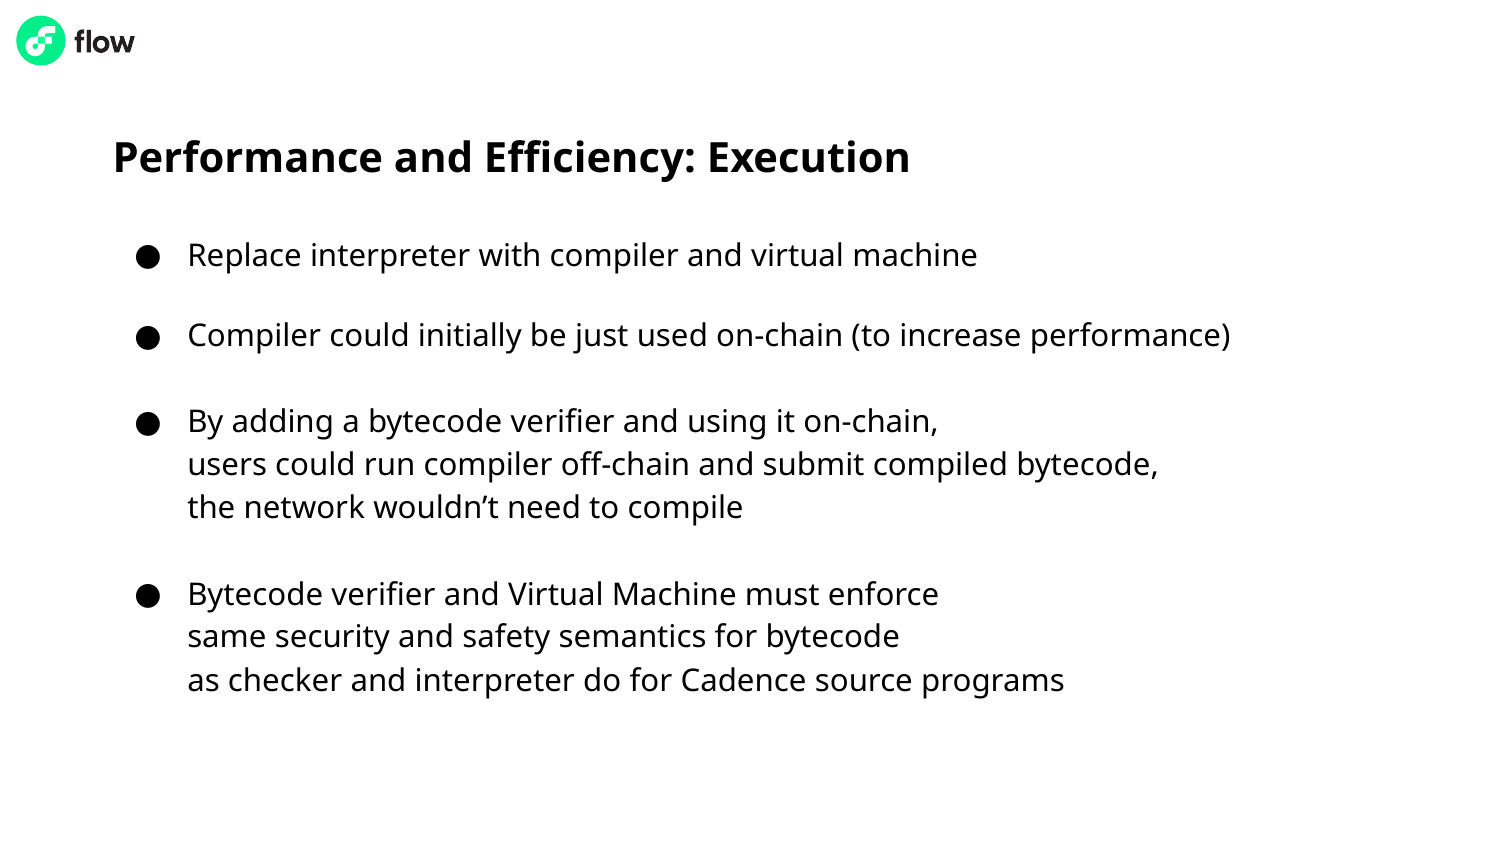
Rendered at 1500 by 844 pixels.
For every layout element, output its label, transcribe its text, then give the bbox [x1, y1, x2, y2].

text_box Performance and Efficiency: Execution [97, 115, 1156, 197]
picture [14, 14, 137, 67]
text_box Replace interpreter with compiler and virtual machine Compiler could initially be just used on-chain (to increase performance) By adding a bytecode verifier and using it on-chain, users could run compiler off-chain and submit compiled bytecode, the network wouldn’t need to compile Bytecode verifier and Virtual Machine must enforce same security and safety semantics for bytecode as checker and interpreter do for Cadence source programs [97, 214, 1409, 777]
